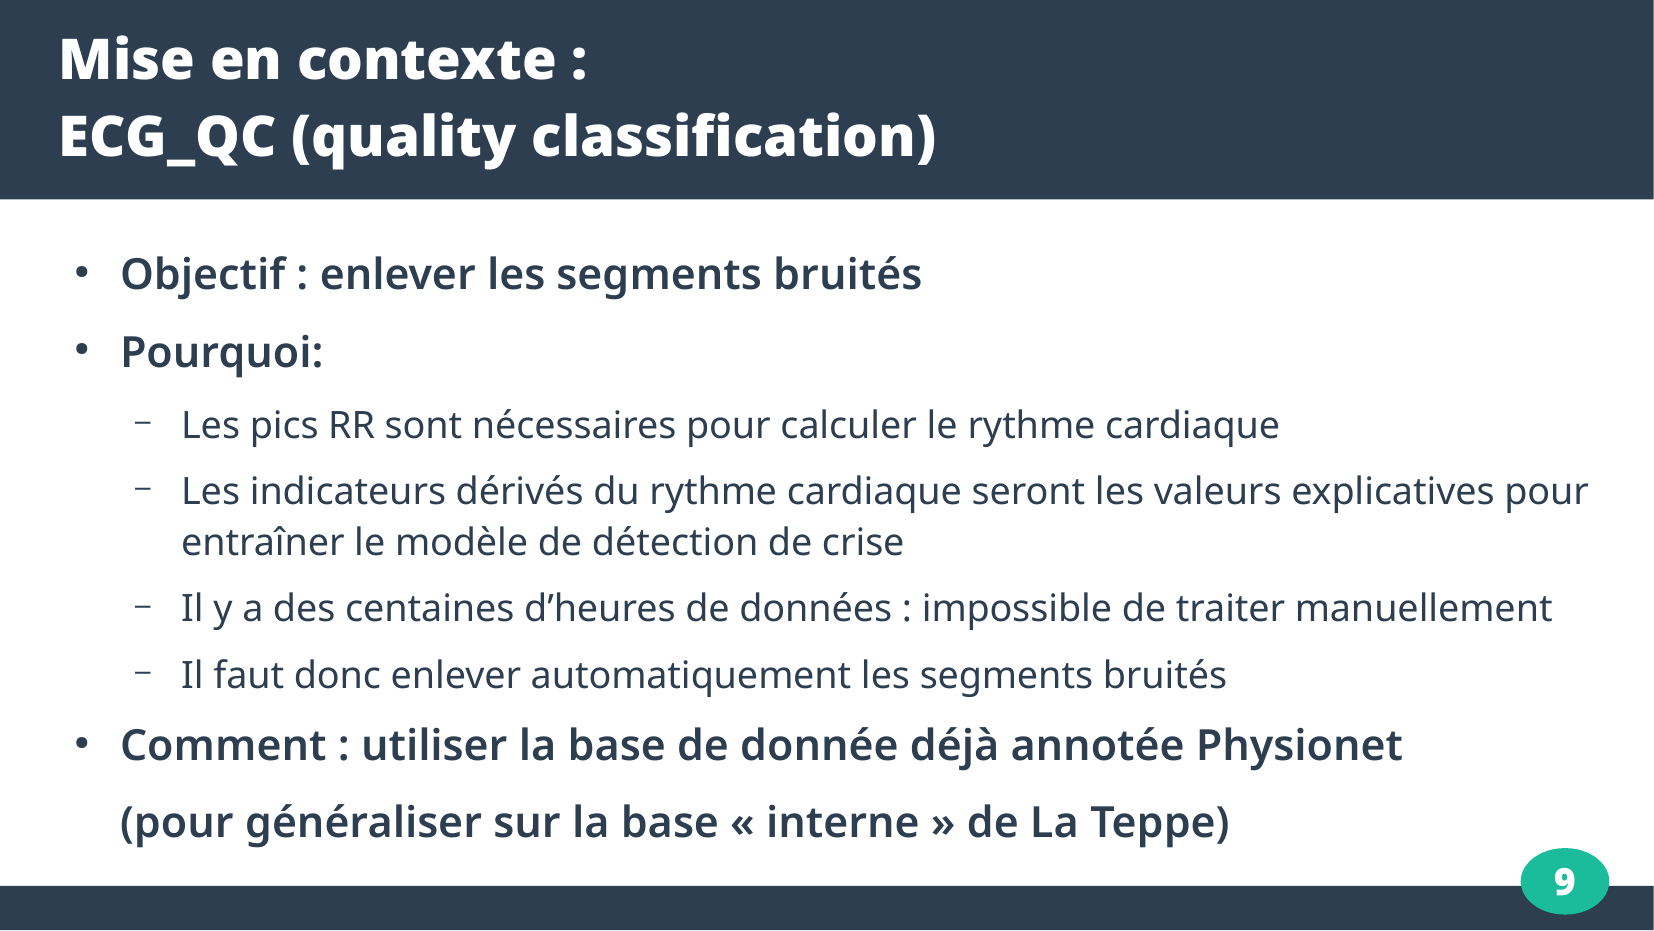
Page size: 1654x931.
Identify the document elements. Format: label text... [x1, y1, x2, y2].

list Objectif : enlever les segments bruités Pourquoi: Les pics RR sont nécessaires pour calculer le rythme cardiaque Les indicateurs dérivés du rythme cardiaque seront les valeurs explicatives pour entraîner le modèle de détection de crise Il y a des centaines d’heures de données : impossible de traiter manuellement Il faut donc enlever automatiquement les segments bruités Comment : utiliser la base de donnée déjà annotée Physionet (pour généraliser sur la base « interne » de La Teppe) [59, 243, 1595, 864]
title Mise en contexte : ECG_QC (quality classification) [59, 37, 1595, 155]
